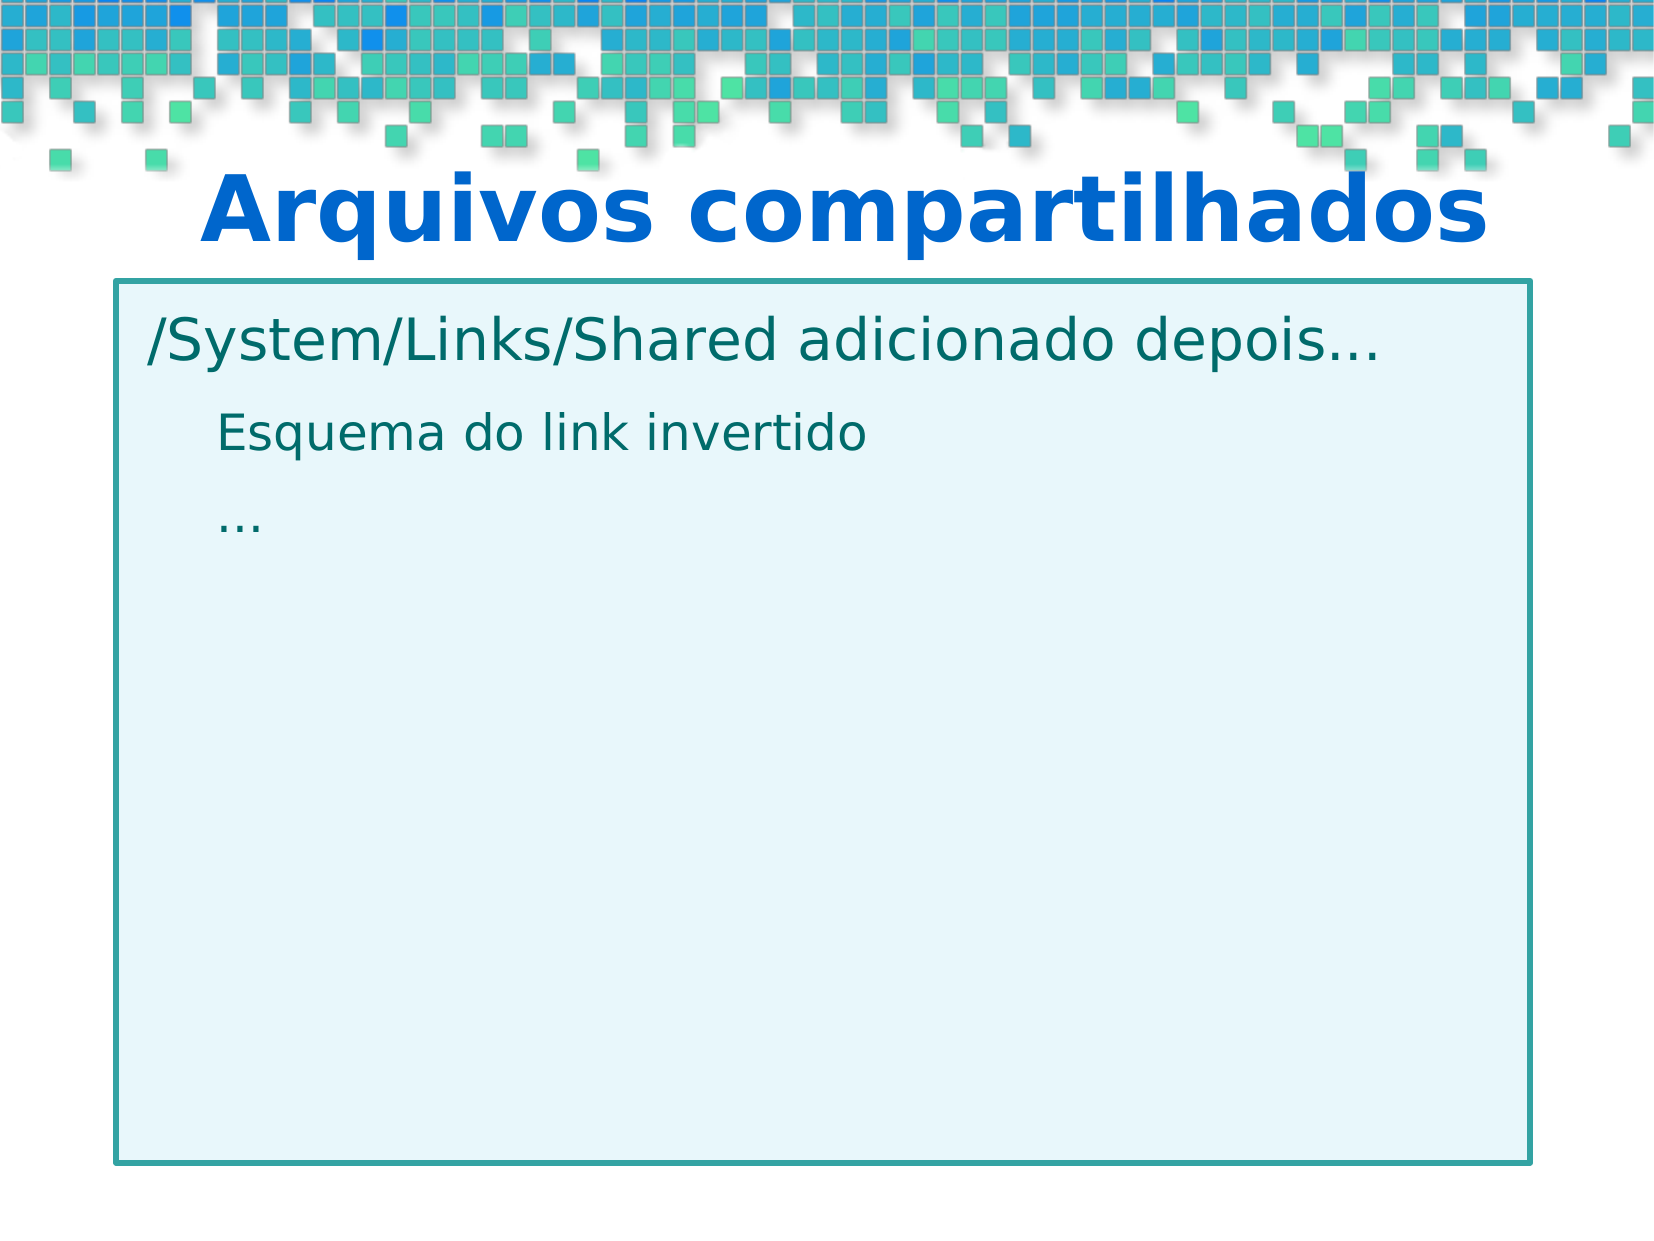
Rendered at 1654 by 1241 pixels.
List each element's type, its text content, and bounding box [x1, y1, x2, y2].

title Arquivos compartilhados [112, 132, 1581, 287]
picture [0, 0, 1654, 185]
list /System/Links/Shared adicionado depois... Esquema do link invertido ... [121, 306, 1534, 1160]
